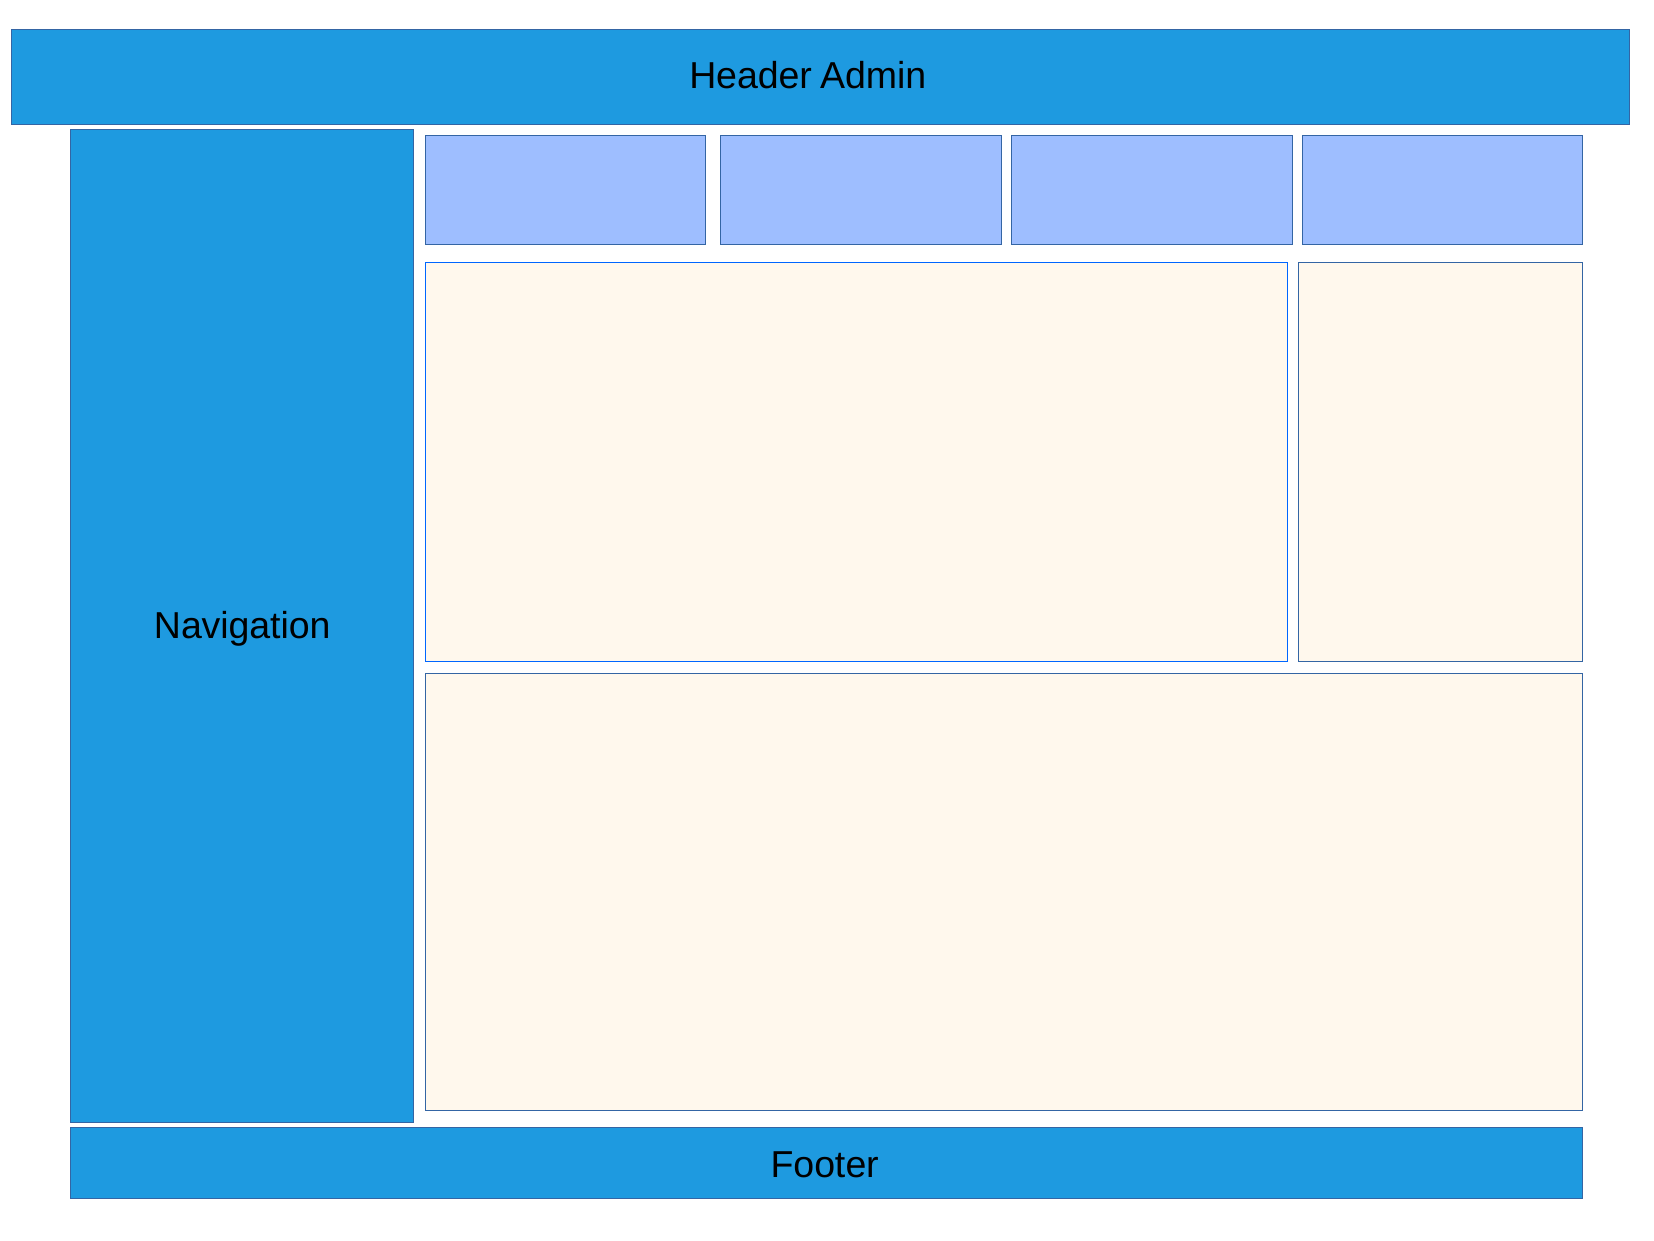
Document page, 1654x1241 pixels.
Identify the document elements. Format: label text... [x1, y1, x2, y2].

text_box [11, 29, 1630, 125]
text_box [1298, 262, 1583, 662]
text_box [1011, 135, 1293, 245]
text_box [1302, 135, 1583, 245]
text_box [425, 262, 1288, 662]
text_box Navigation [70, 129, 414, 1123]
text_box [720, 135, 1002, 245]
text_box [425, 135, 706, 245]
text_box [70, 1127, 1583, 1199]
text_box Footer [755, 1136, 894, 1193]
text_box [425, 673, 1583, 1111]
text_box Header Admin [674, 47, 942, 105]
